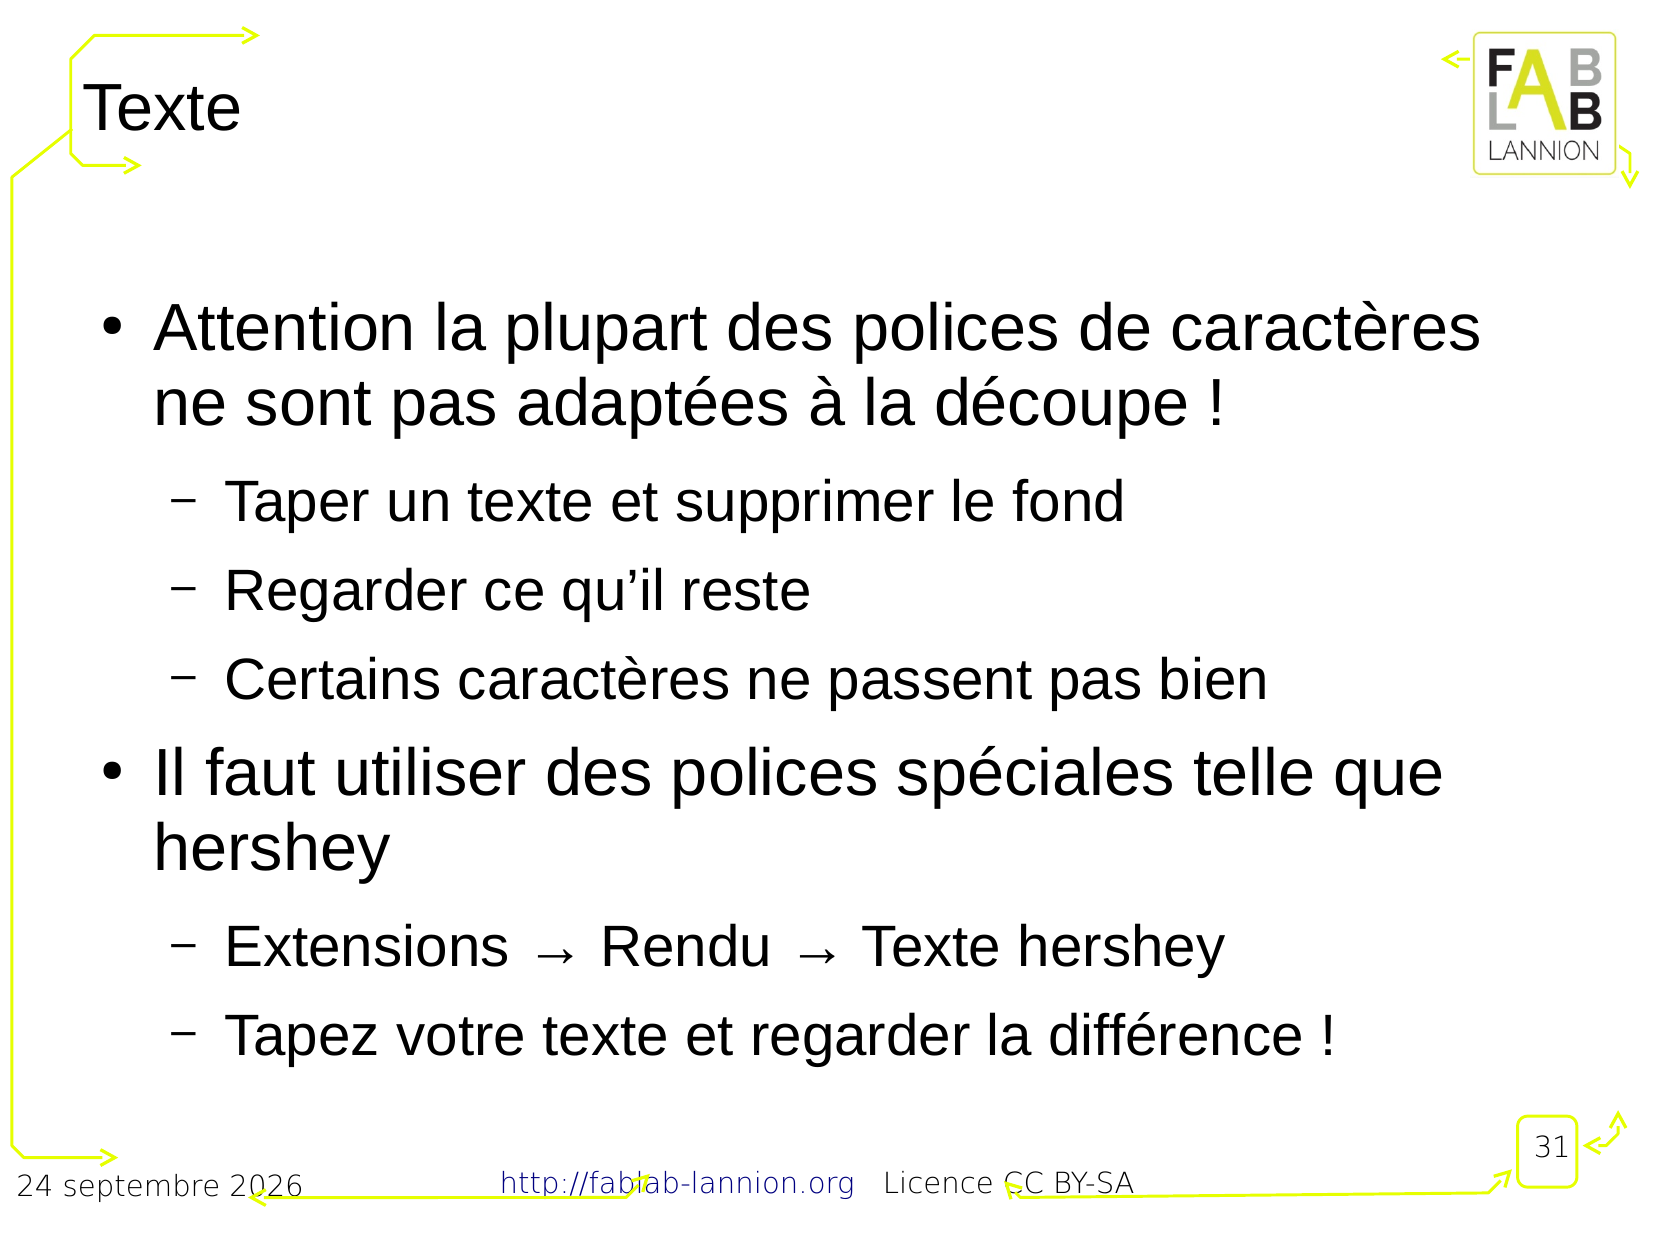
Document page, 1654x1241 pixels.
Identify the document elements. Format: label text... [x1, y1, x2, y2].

picture [1470, 29, 1619, 178]
title Texte [82, 49, 1441, 166]
list Attention la plupart des polices de caractères ne sont pas adaptées à la découpe ! Taper un texte et supprimer le fond Regarder ce qu’il reste Certains caractères ne passent pas bien Il faut utiliser des polices spéciales telle que hershey Extensions → Rendu → Texte hershey Tapez votre texte et regarder la différence ! [82, 290, 1571, 1111]
